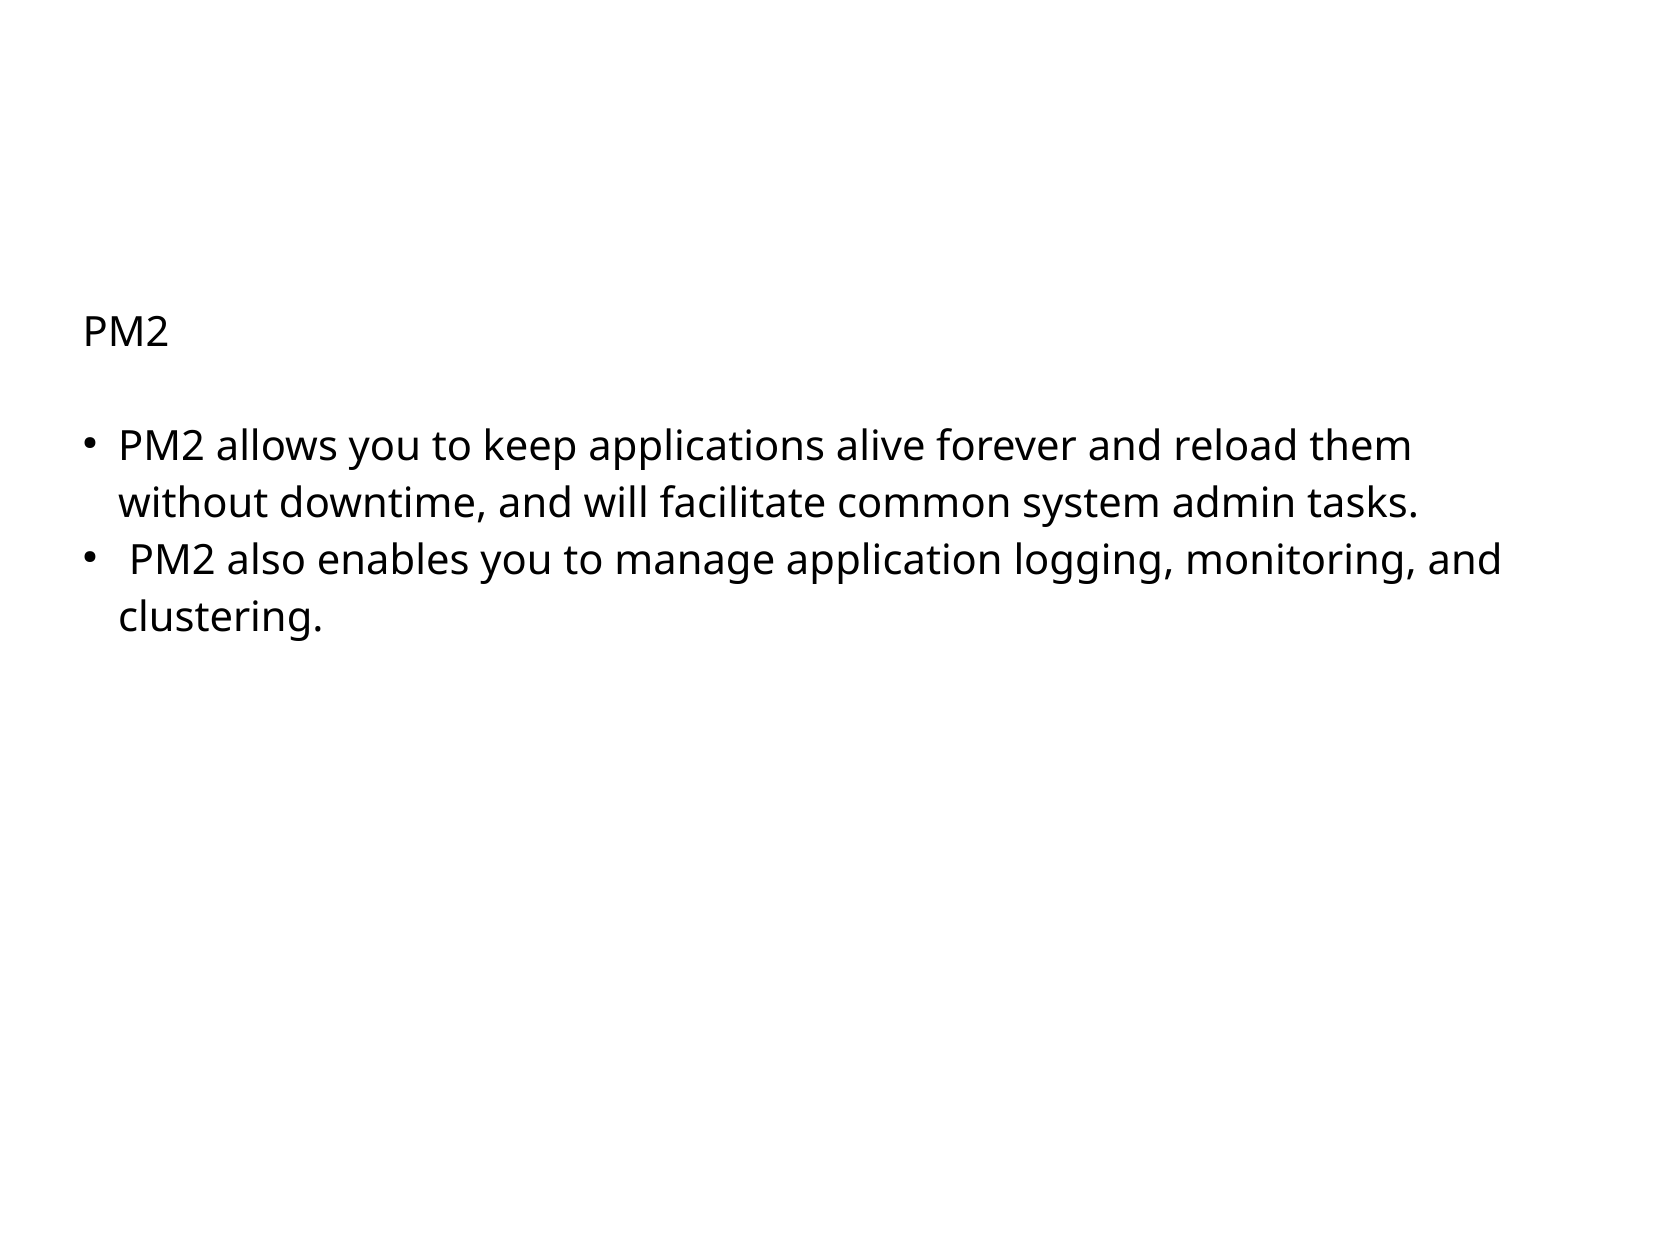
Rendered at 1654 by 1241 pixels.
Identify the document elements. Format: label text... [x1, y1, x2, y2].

subtitle PM2 PM2 allows you to keep applications alive forever and reload them without downtime, and will facilitate common system admin tasks. PM2 also enables you to manage application logging, monitoring, and clustering. [82, 49, 1571, 1010]
